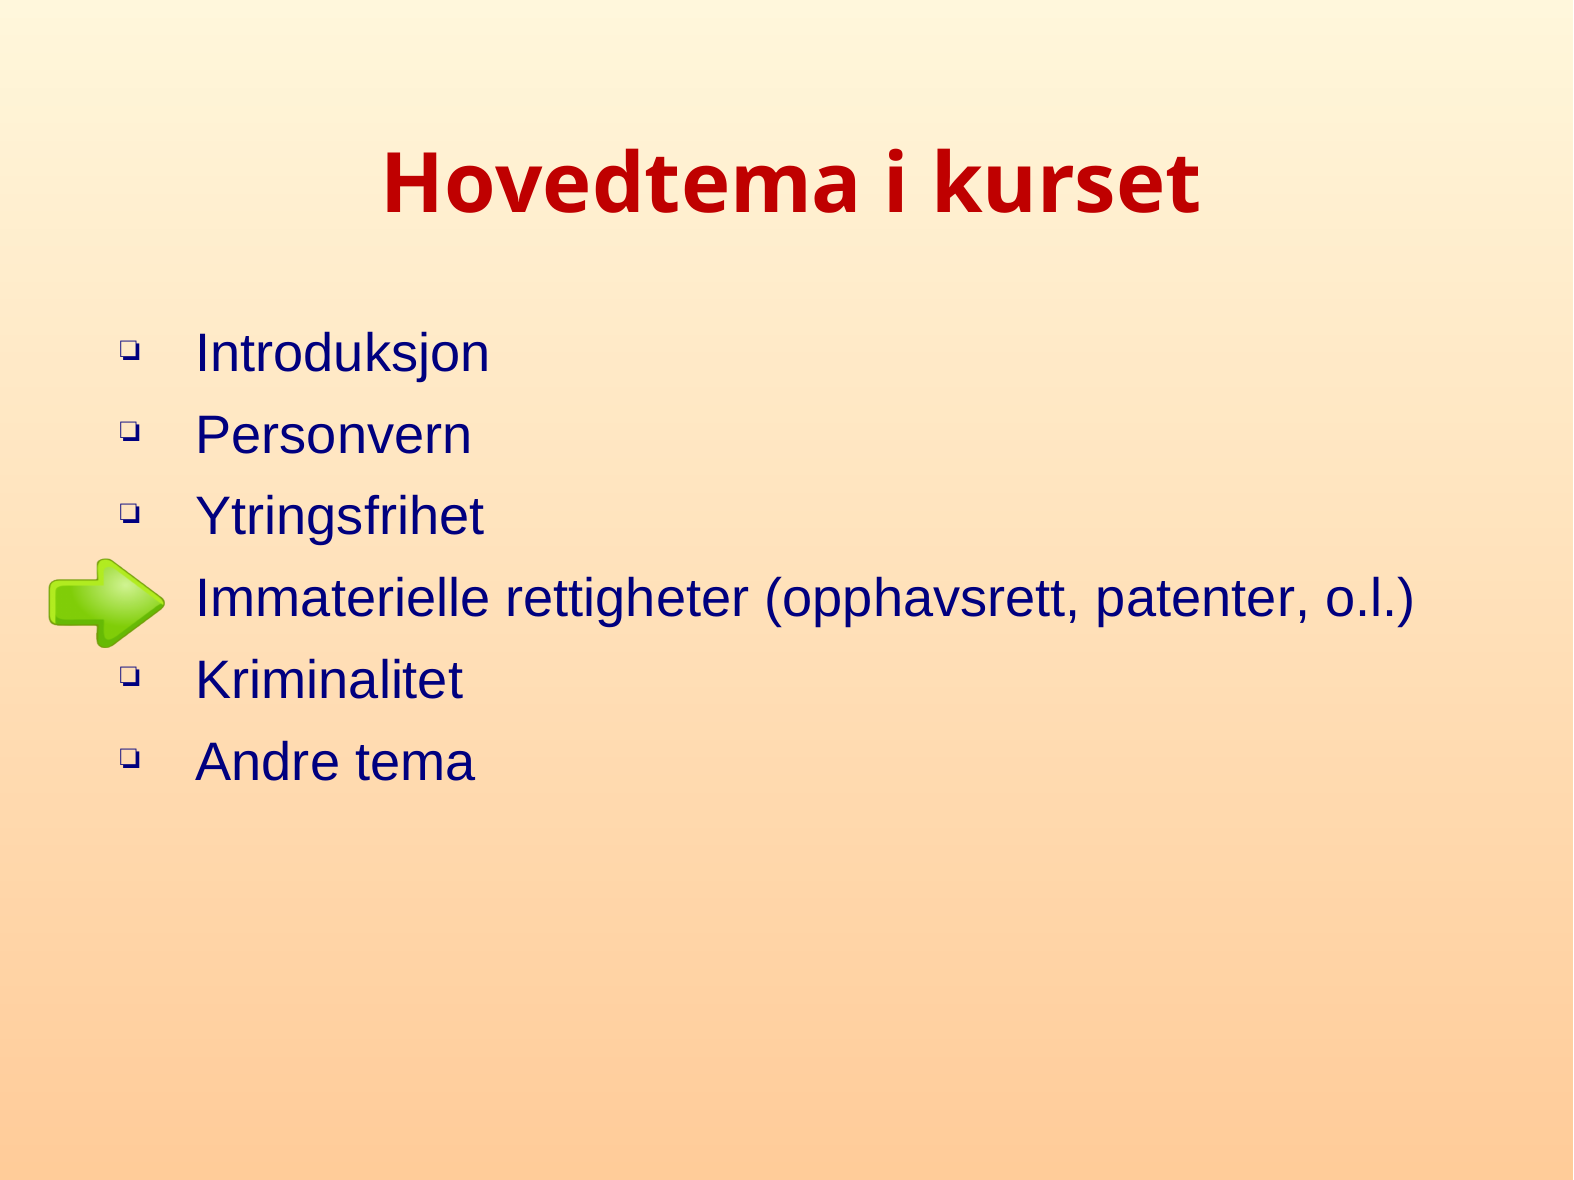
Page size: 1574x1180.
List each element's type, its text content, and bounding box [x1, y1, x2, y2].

title Hovedtema i kurset [39, 54, 1543, 309]
list Introduksjon Personvern Ytringsfrihet Immaterielle rettigheter (opphavsrett, patenter, o.l.) Kriminalitet Andre tema [120, 329, 1574, 1163]
picture [48, 558, 165, 648]
